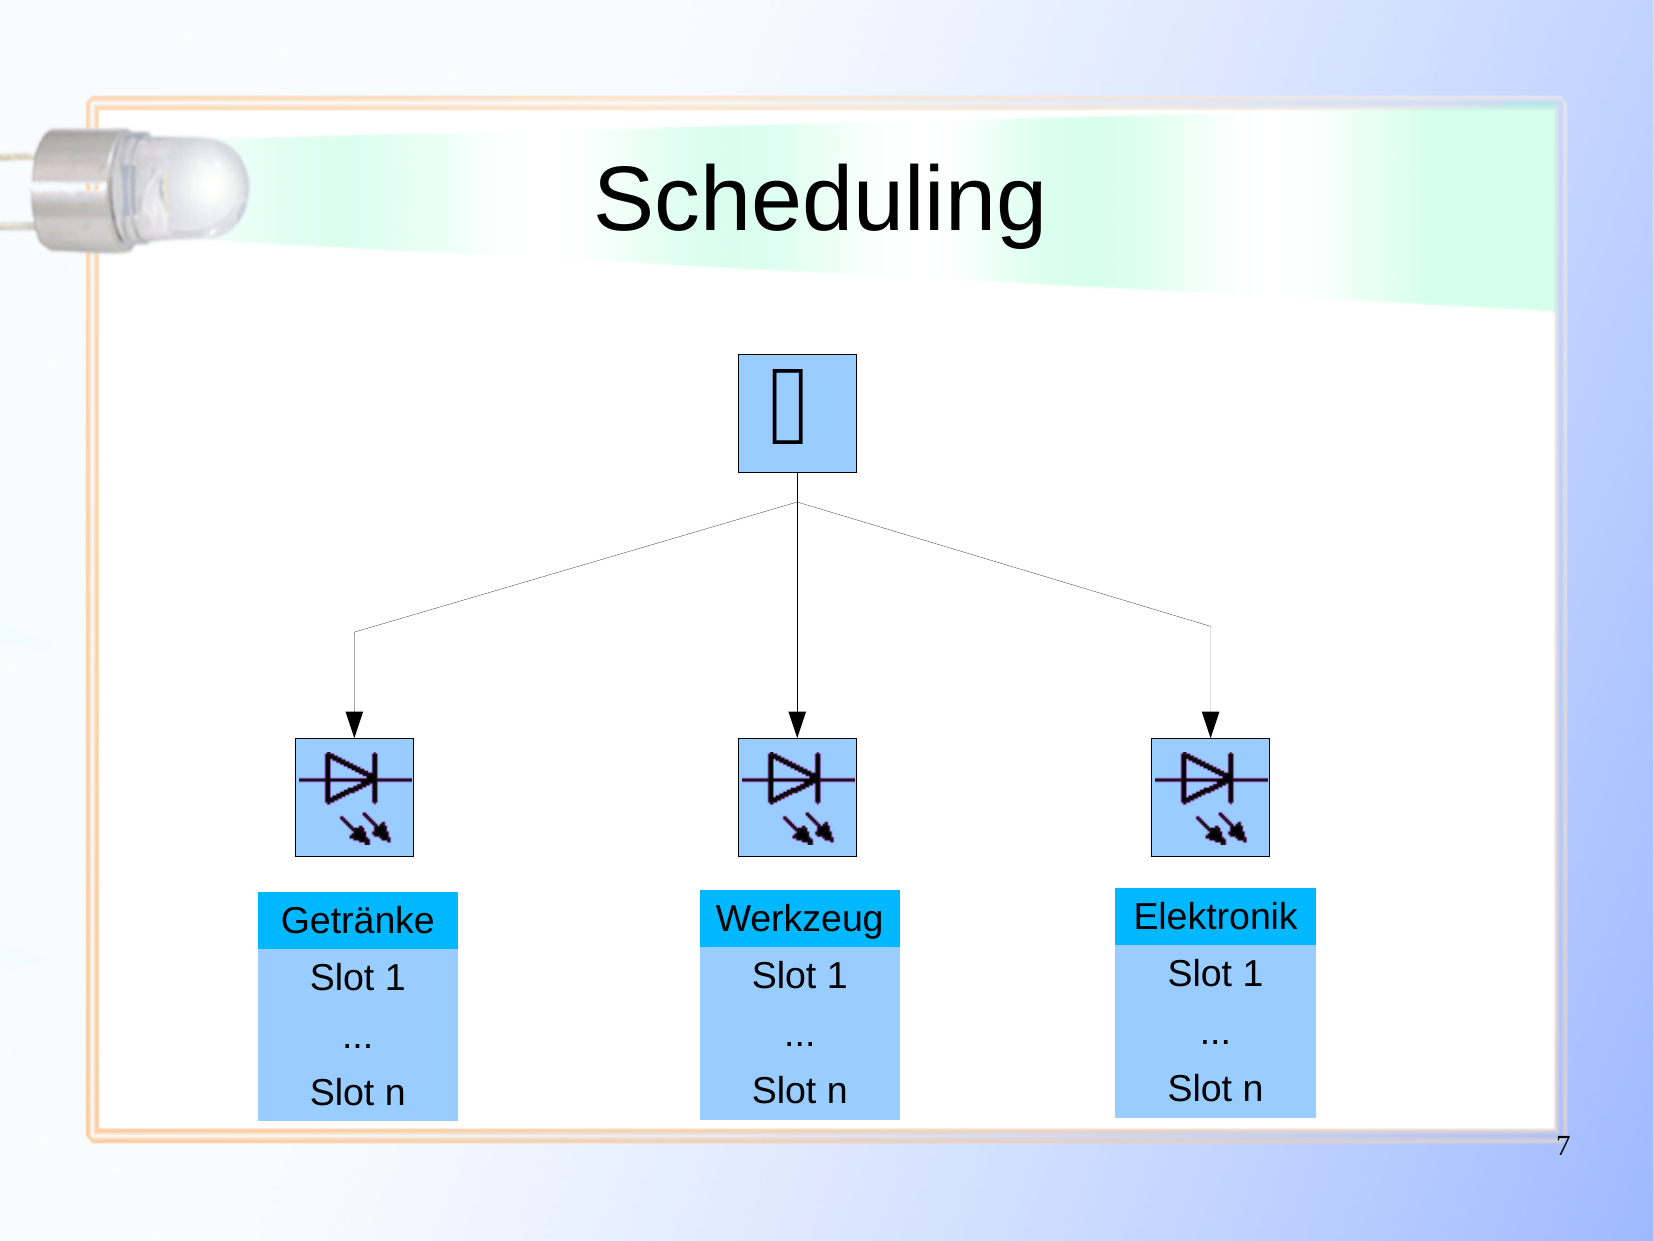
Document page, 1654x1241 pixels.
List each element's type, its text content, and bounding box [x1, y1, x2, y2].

title Scheduling [76, 102, 1565, 296]
table_cell Slot n [700, 1062, 900, 1120]
table_cell ... [1115, 1003, 1316, 1060]
text_box [1151, 738, 1270, 857]
text_box  [754, 358, 843, 487]
table_cell Slot n [1115, 1060, 1316, 1118]
text_box [295, 738, 414, 857]
picture [0, 0, 1654, 1241]
text_box [738, 738, 857, 857]
text_box [738, 354, 857, 473]
table_header Elektronik [1115, 888, 1316, 945]
table_cell Slot 1 [700, 947, 900, 1005]
table_cell Slot n [258, 1064, 458, 1121]
table_header Getränke [258, 892, 458, 949]
table_cell ... [700, 1005, 900, 1062]
table_cell Slot 1 [258, 949, 458, 1006]
table_cell Slot 1 [1115, 945, 1316, 1003]
table_header Werkzeug [700, 890, 900, 947]
table_cell ... [258, 1006, 458, 1064]
